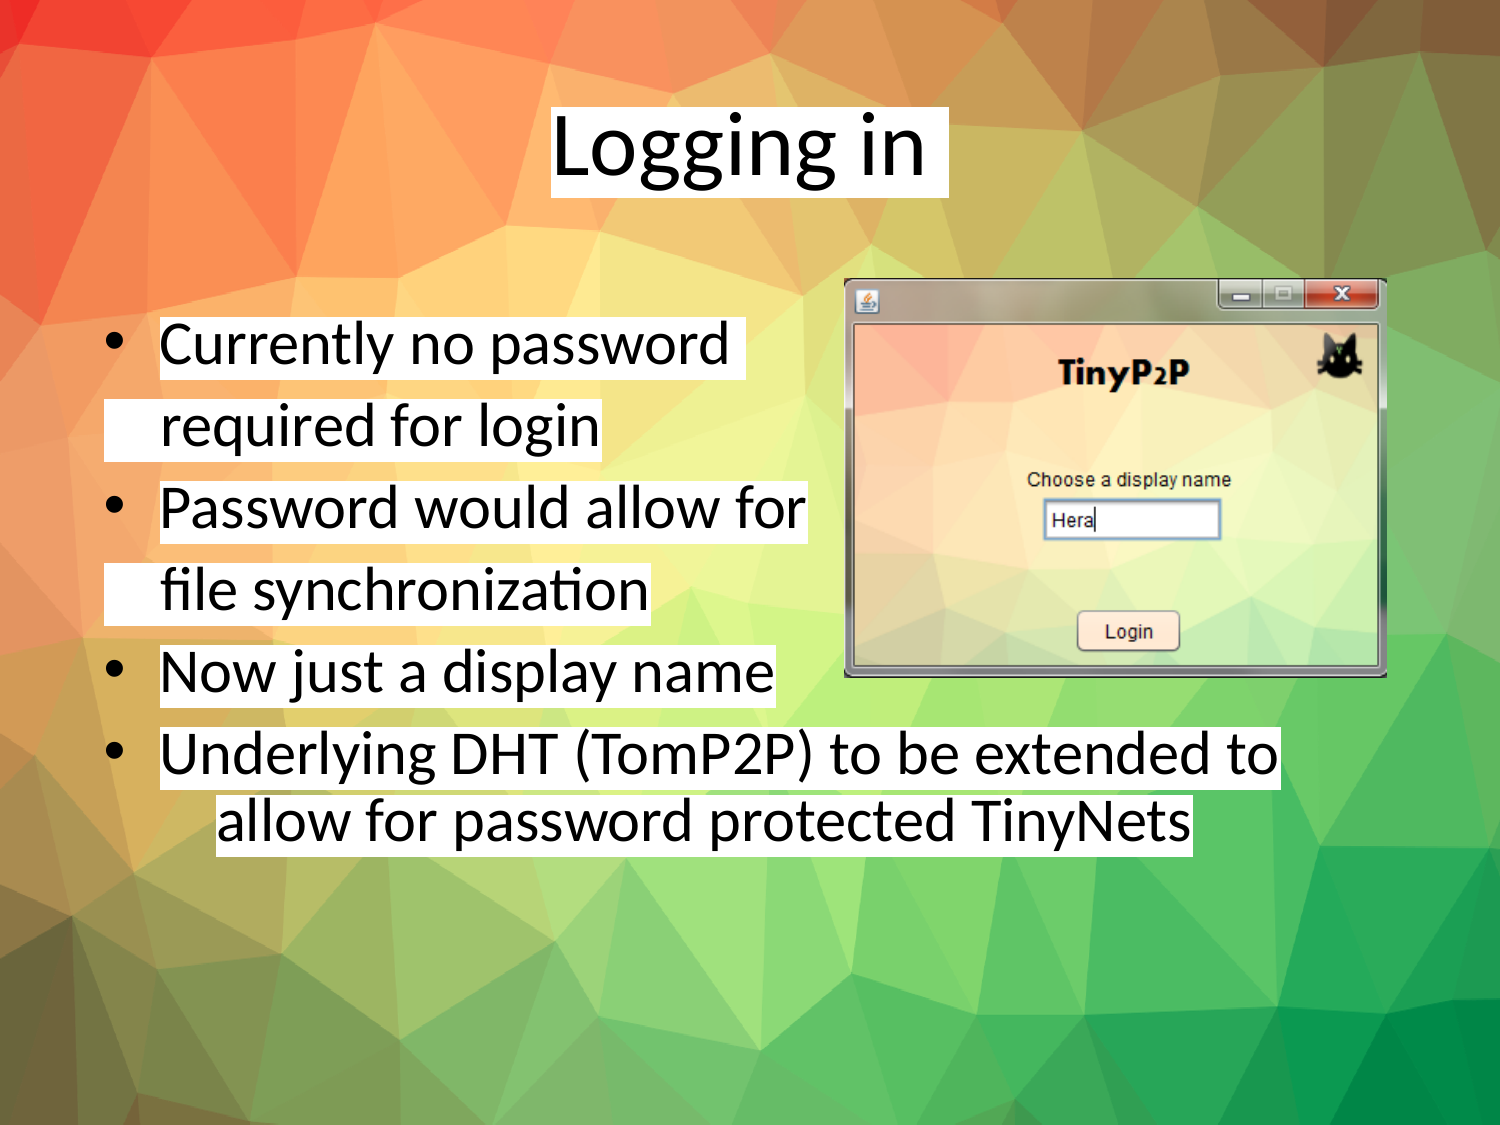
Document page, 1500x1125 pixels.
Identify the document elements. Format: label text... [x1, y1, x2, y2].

list Currently no password required for login Password would allow for file synchronization Now just a display name Underlying DHT (TomP2P) to be extended to allow for password protected TinyNets [88, 302, 1439, 887]
picture [0, 0, 1500, 1125]
title Logging in [75, 45, 1426, 233]
